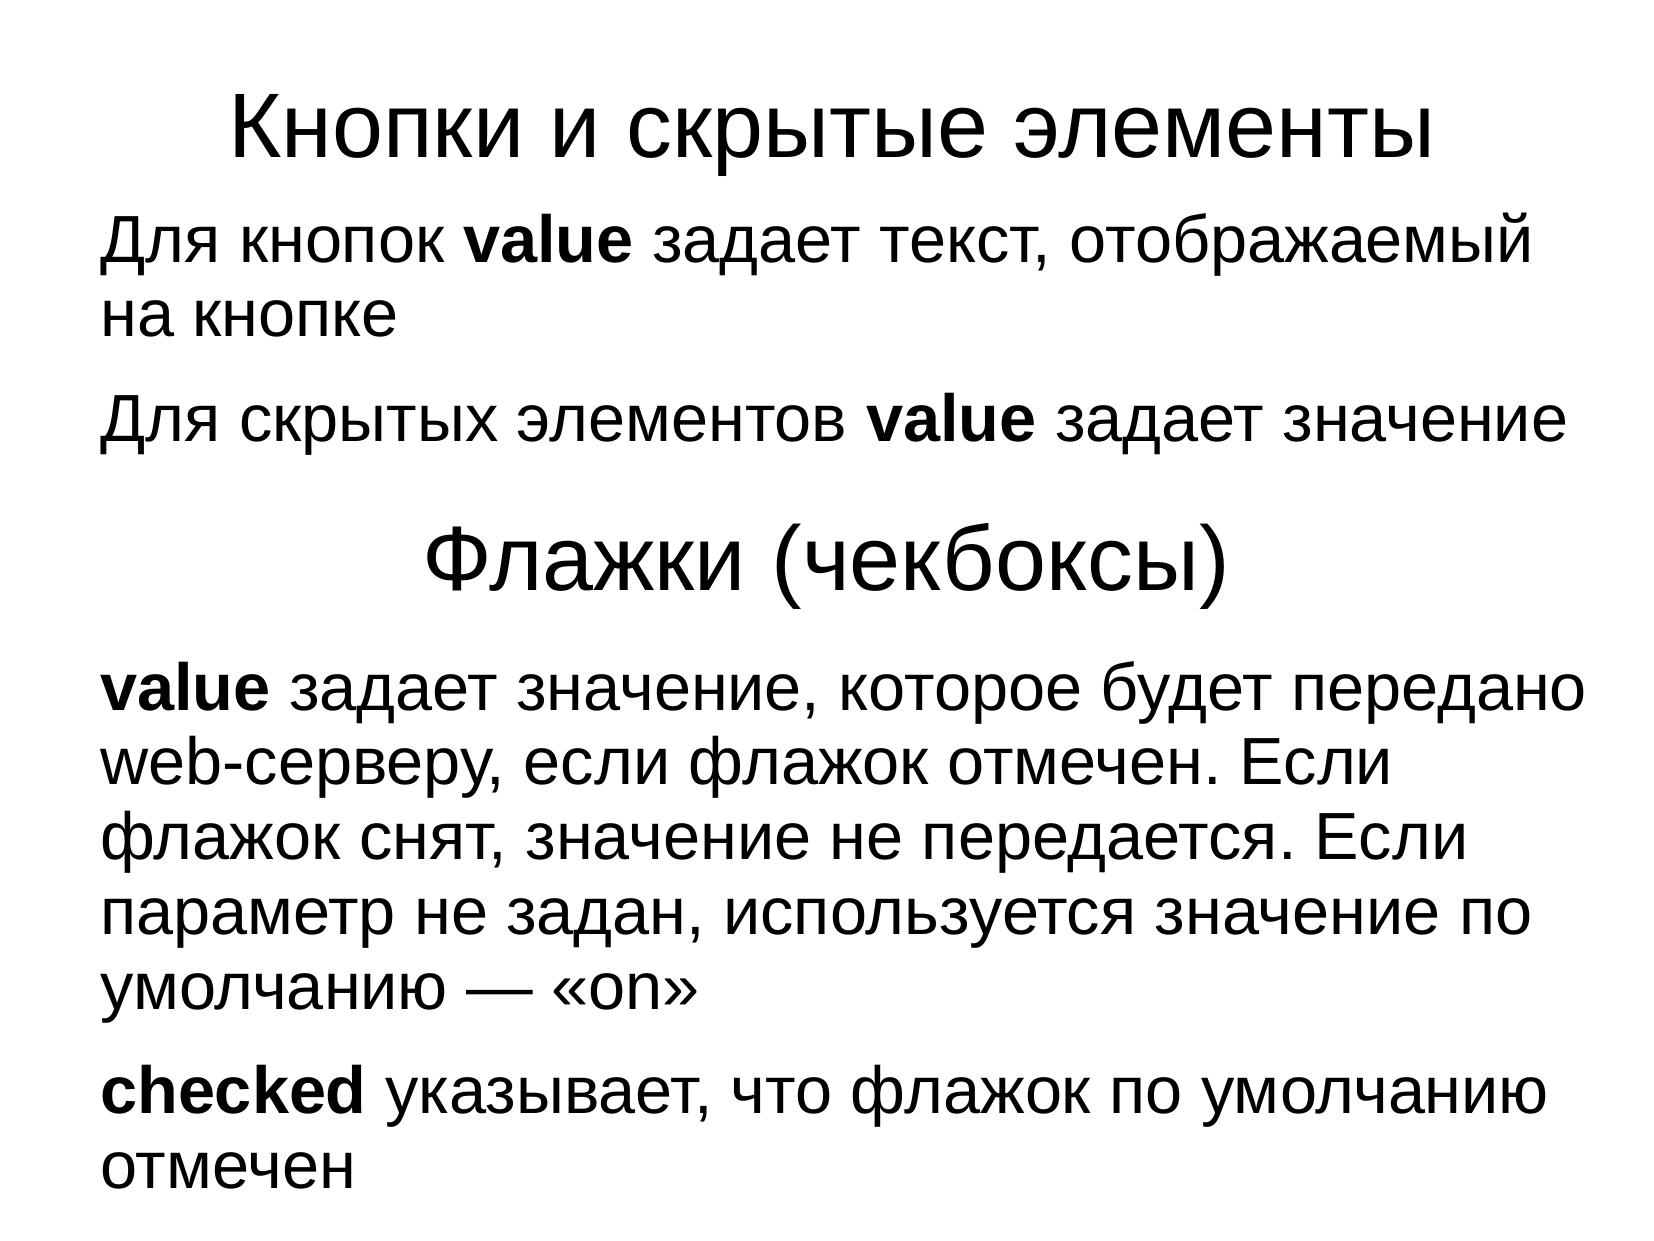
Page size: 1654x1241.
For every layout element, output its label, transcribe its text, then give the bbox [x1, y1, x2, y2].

list value задает значение, которое будет передано web-серверу, если флажок отмечен. Если флажок снят, значение не передается. Если параметр не задан, используется значение по умолчанию — «on» checked указывает, что флажок по умолчанию отмечен [29, 649, 1625, 1203]
title Флажки (чекбоксы) [82, 532, 1571, 611]
title Кнопки и скрытые элементы [88, 74, 1577, 178]
list Для кнопок value задает текст, отображаемый на кнопке Для скрытых элементов value задает значение [29, 201, 1625, 532]
